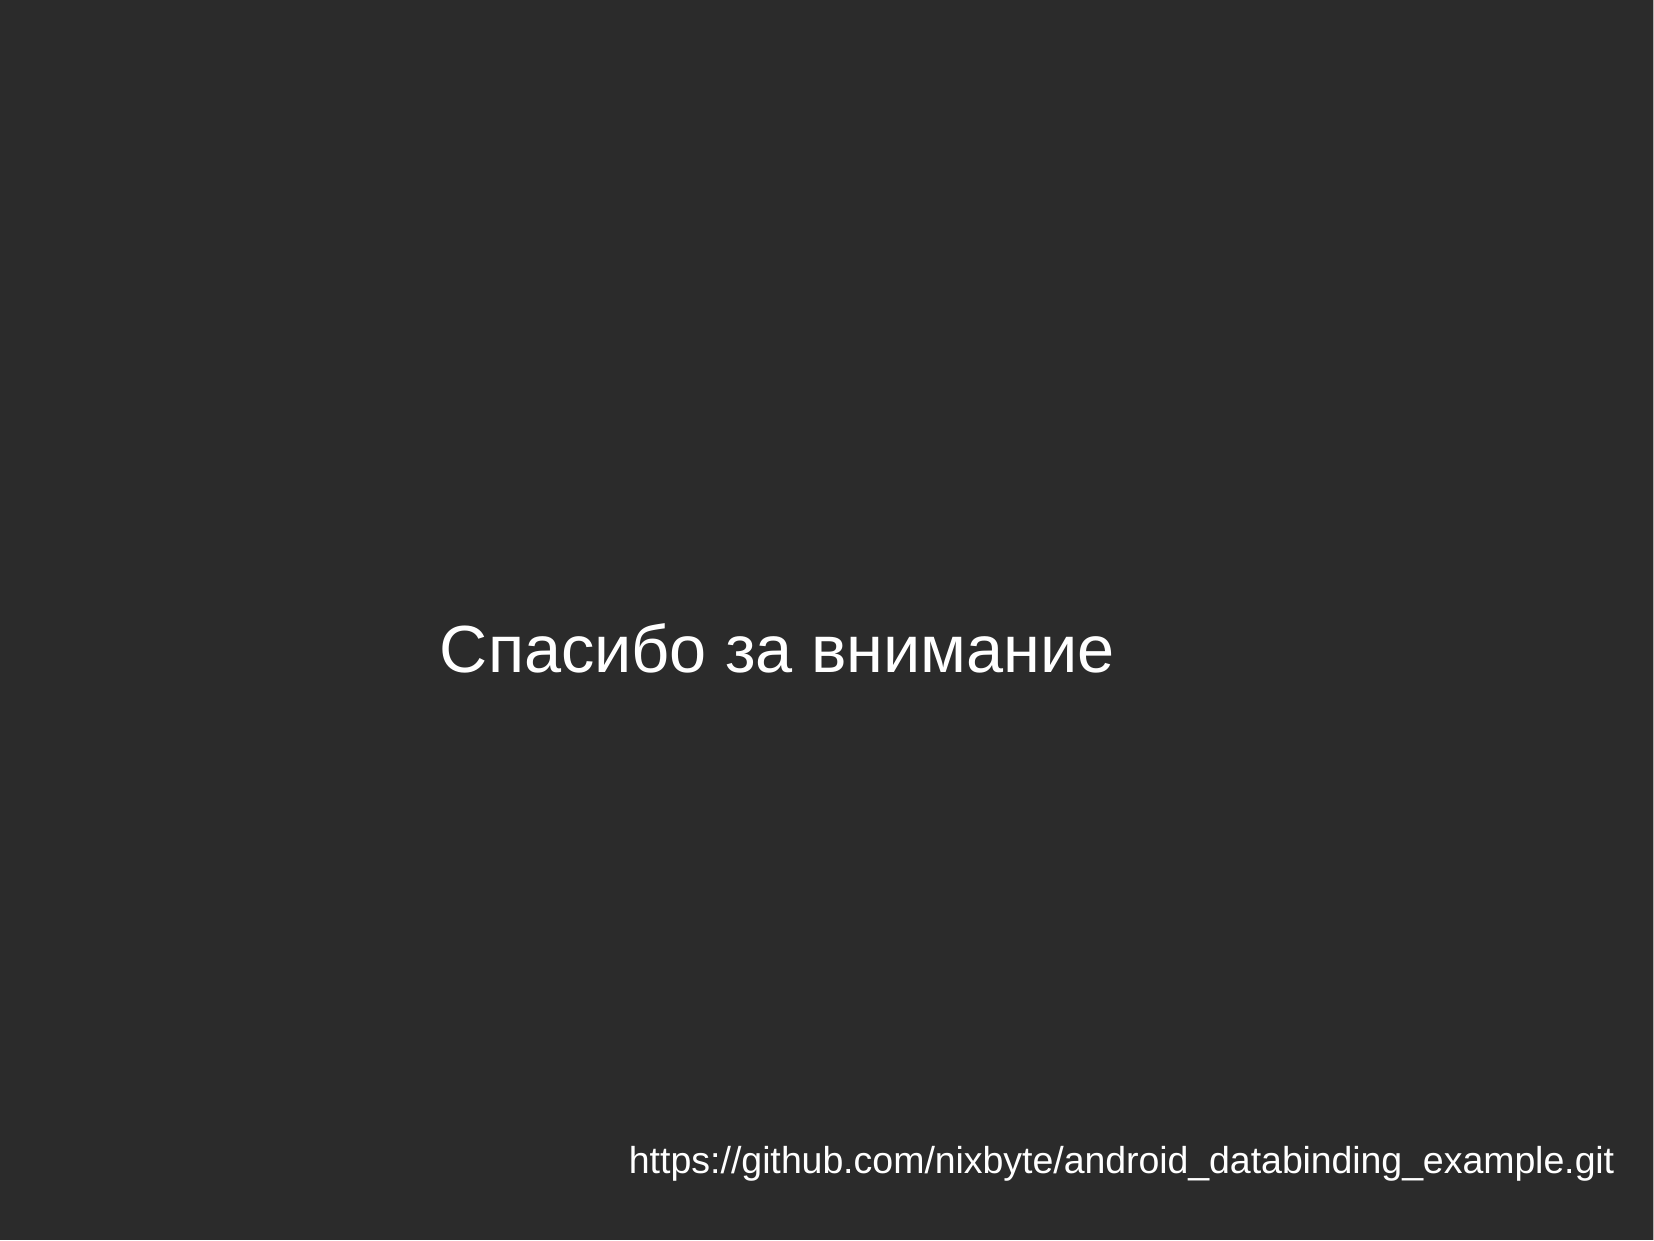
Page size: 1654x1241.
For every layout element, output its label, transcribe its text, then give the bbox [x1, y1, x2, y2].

text_box Спасибо за внимание [424, 604, 1211, 770]
text_box https://github.com/nixbyte/android_databinding_example.git [614, 1132, 1654, 1205]
